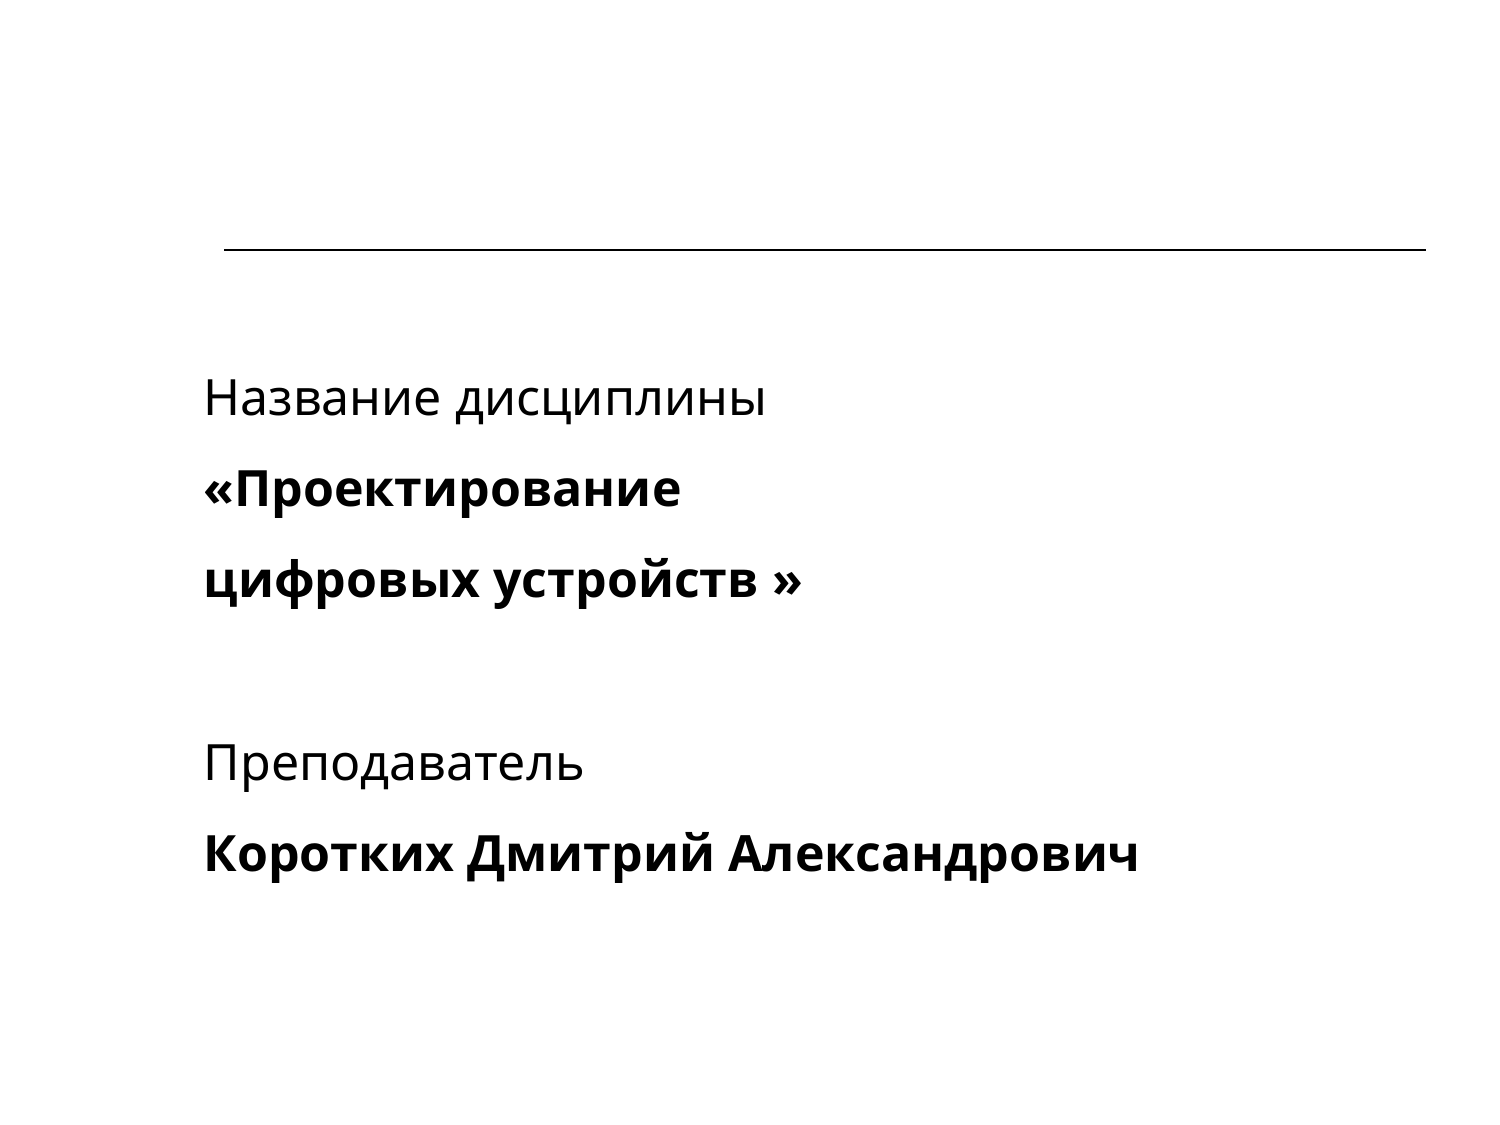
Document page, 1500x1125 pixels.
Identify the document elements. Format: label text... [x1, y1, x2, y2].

text_box Название дисциплины «Проектирование цифровых устройств » Преподаватель Коротких Дмитрий Александрович [188, 266, 1377, 981]
